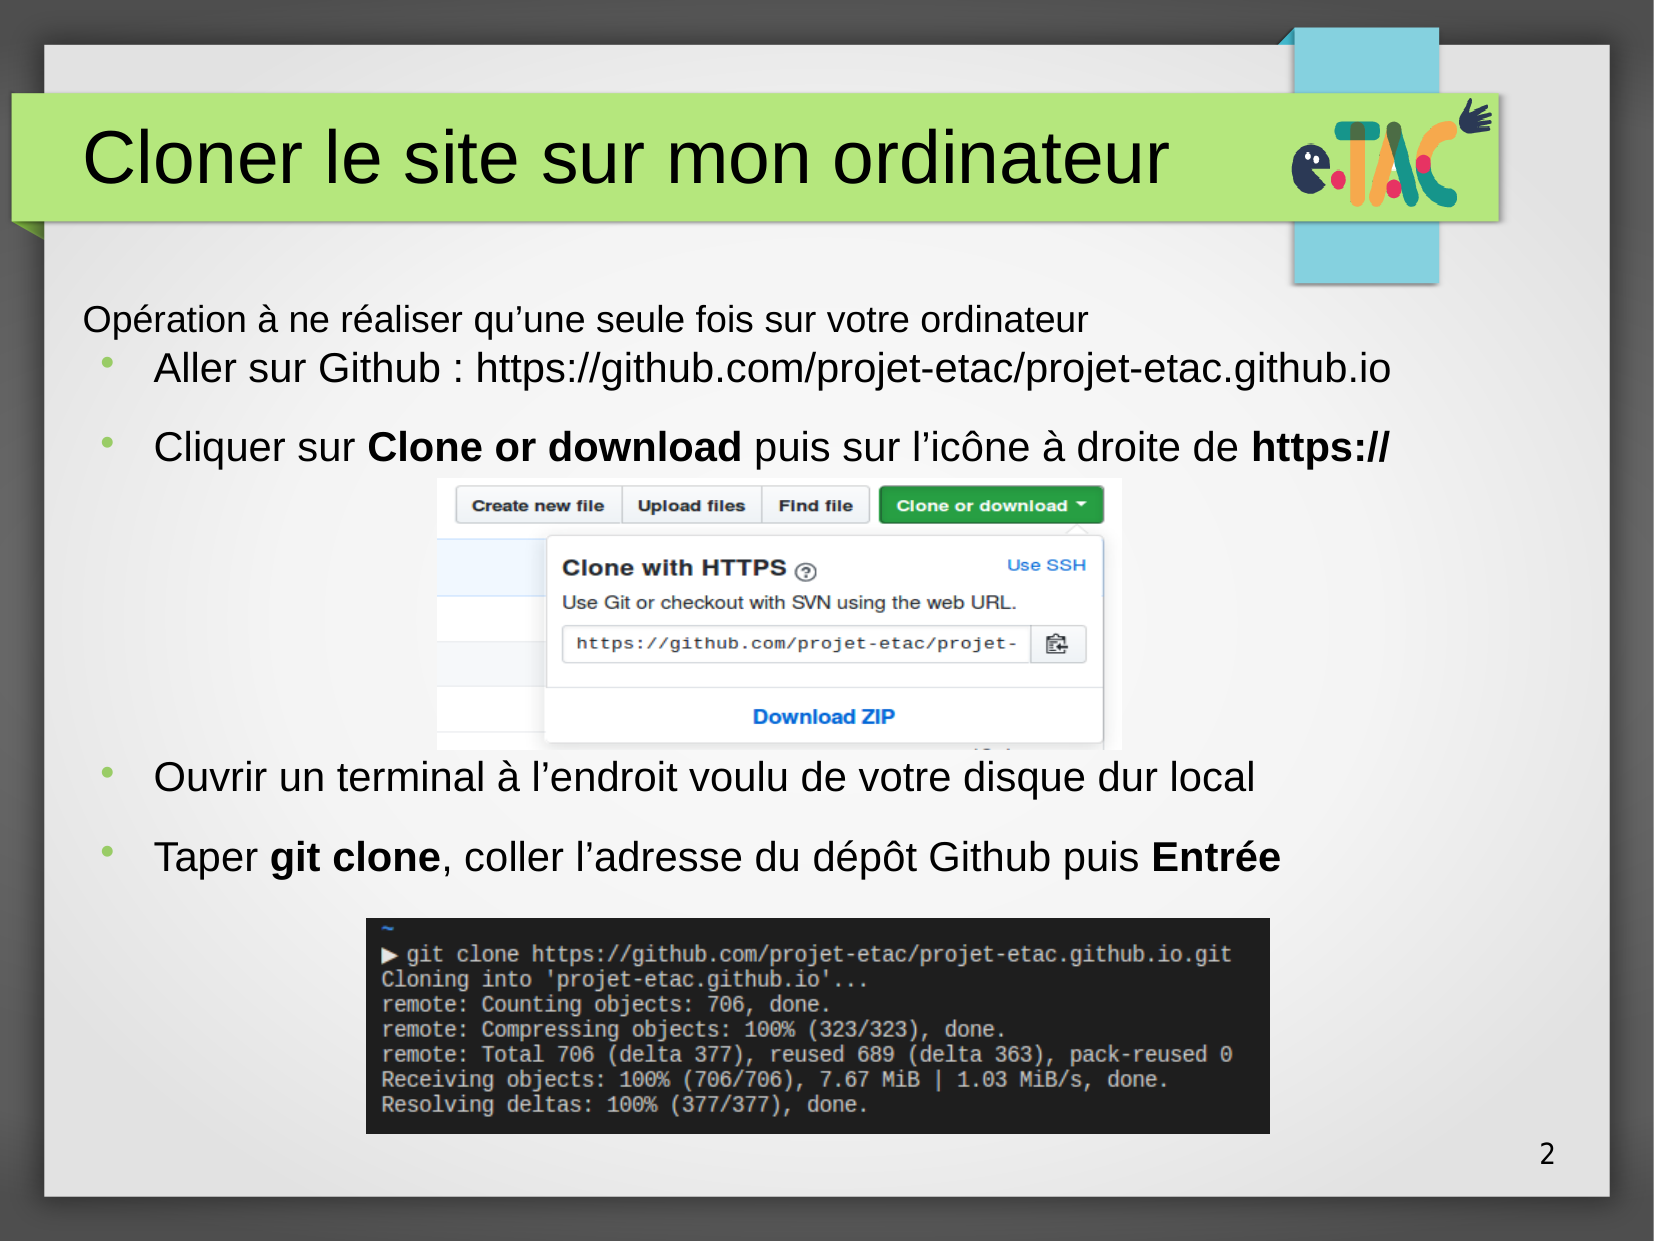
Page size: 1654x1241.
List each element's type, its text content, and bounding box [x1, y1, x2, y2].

text_box Opération à ne réaliser qu’une seule fois sur votre ordinateur Aller sur Github : https://github.com/projet-etac/projet-etac.github.io Cliquer sur Clone or download puis sur l’icône à droite de https:// Ouvrir un terminal à l’endroit voulu de votre disque dur local Taper git clone, coller l’adresse du dépôt Github puis Entrée [82, 295, 1571, 1015]
picture [0, 0, 1654, 1241]
text_box Cloner le site sur mon ordinateur [82, 94, 1264, 213]
